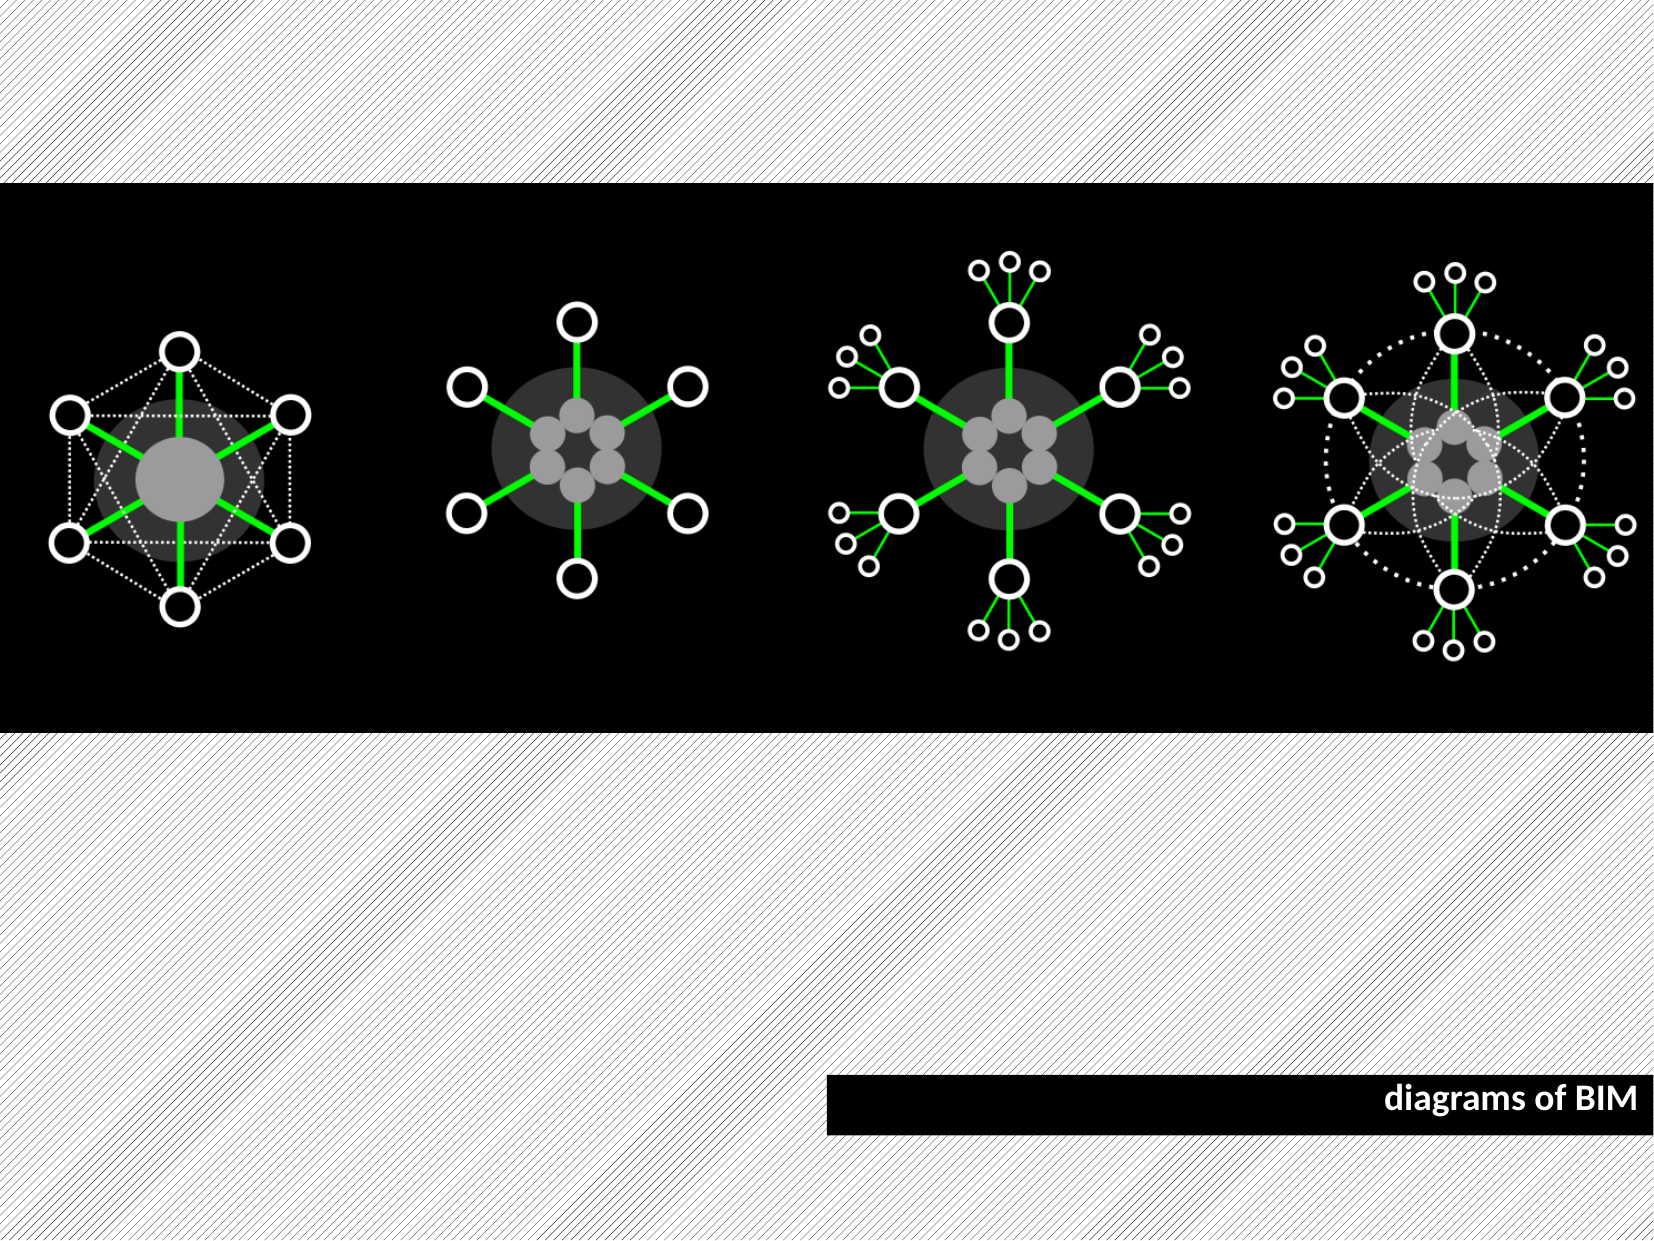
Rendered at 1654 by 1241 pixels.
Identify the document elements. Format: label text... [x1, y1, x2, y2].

text_box diagrams of BIM [826, 1074, 1654, 1136]
picture [0, 183, 1654, 733]
